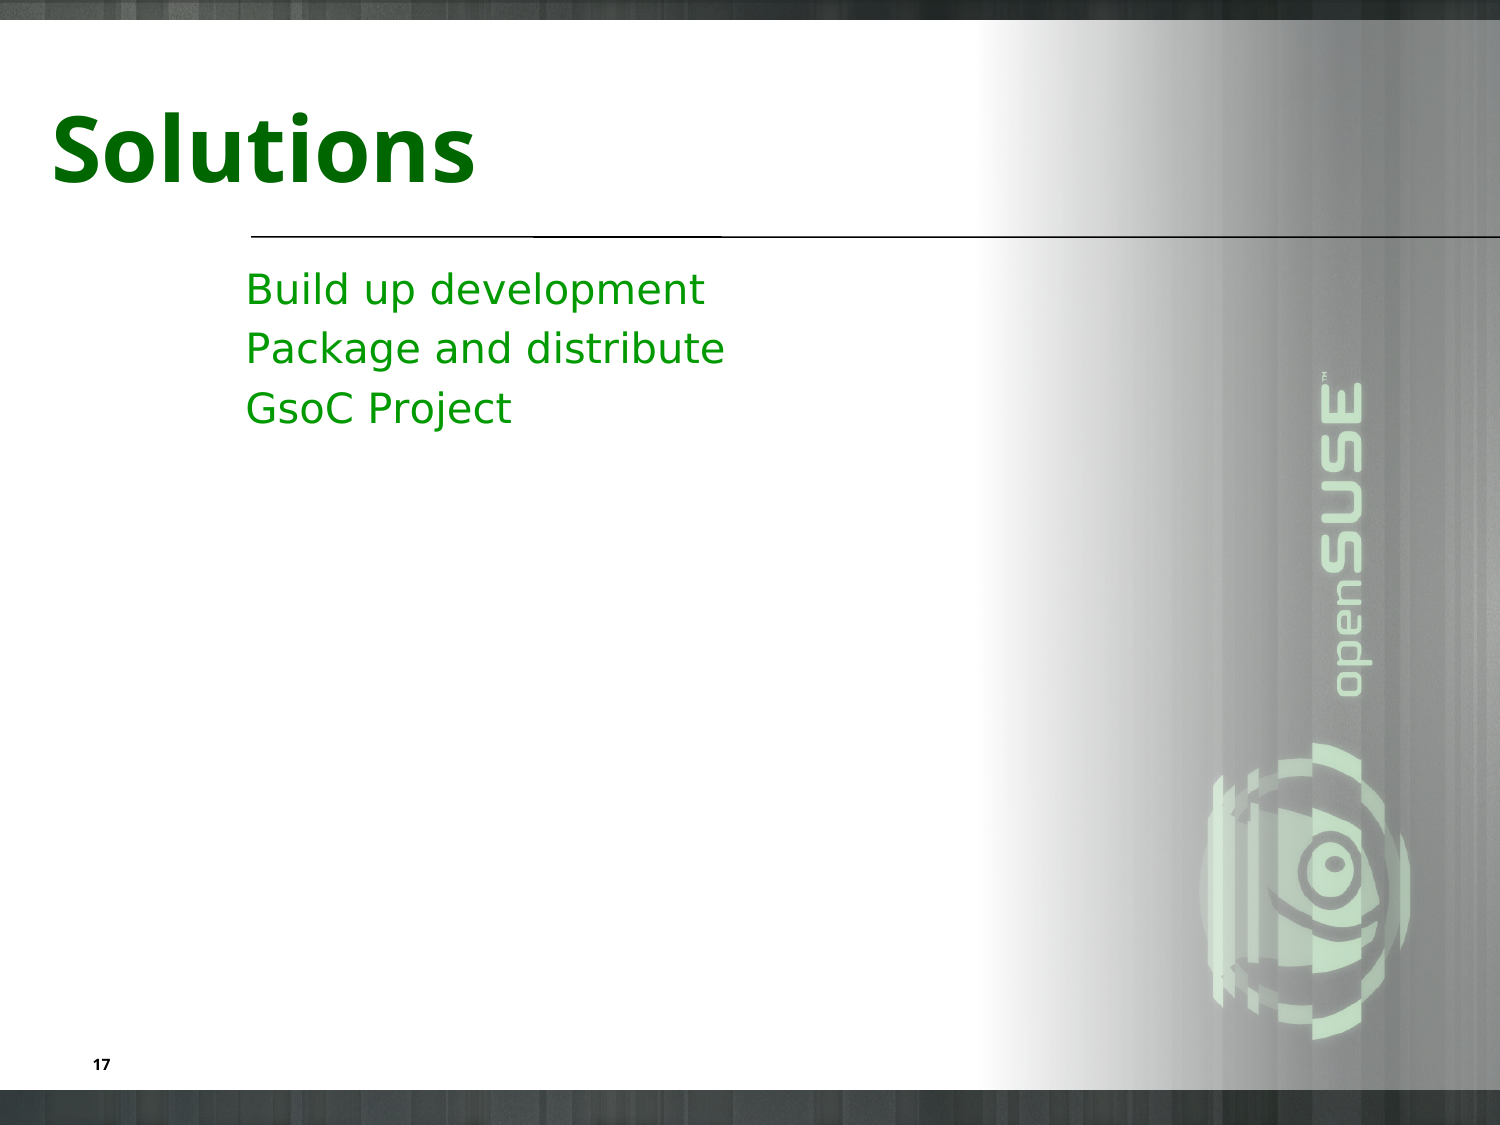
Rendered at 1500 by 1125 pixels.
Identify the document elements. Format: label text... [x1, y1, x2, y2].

title Solutions [51, 68, 1447, 232]
list Build up development Package and distribute GsoC Project [245, 267, 1458, 1010]
picture [0, 0, 1500, 1125]
